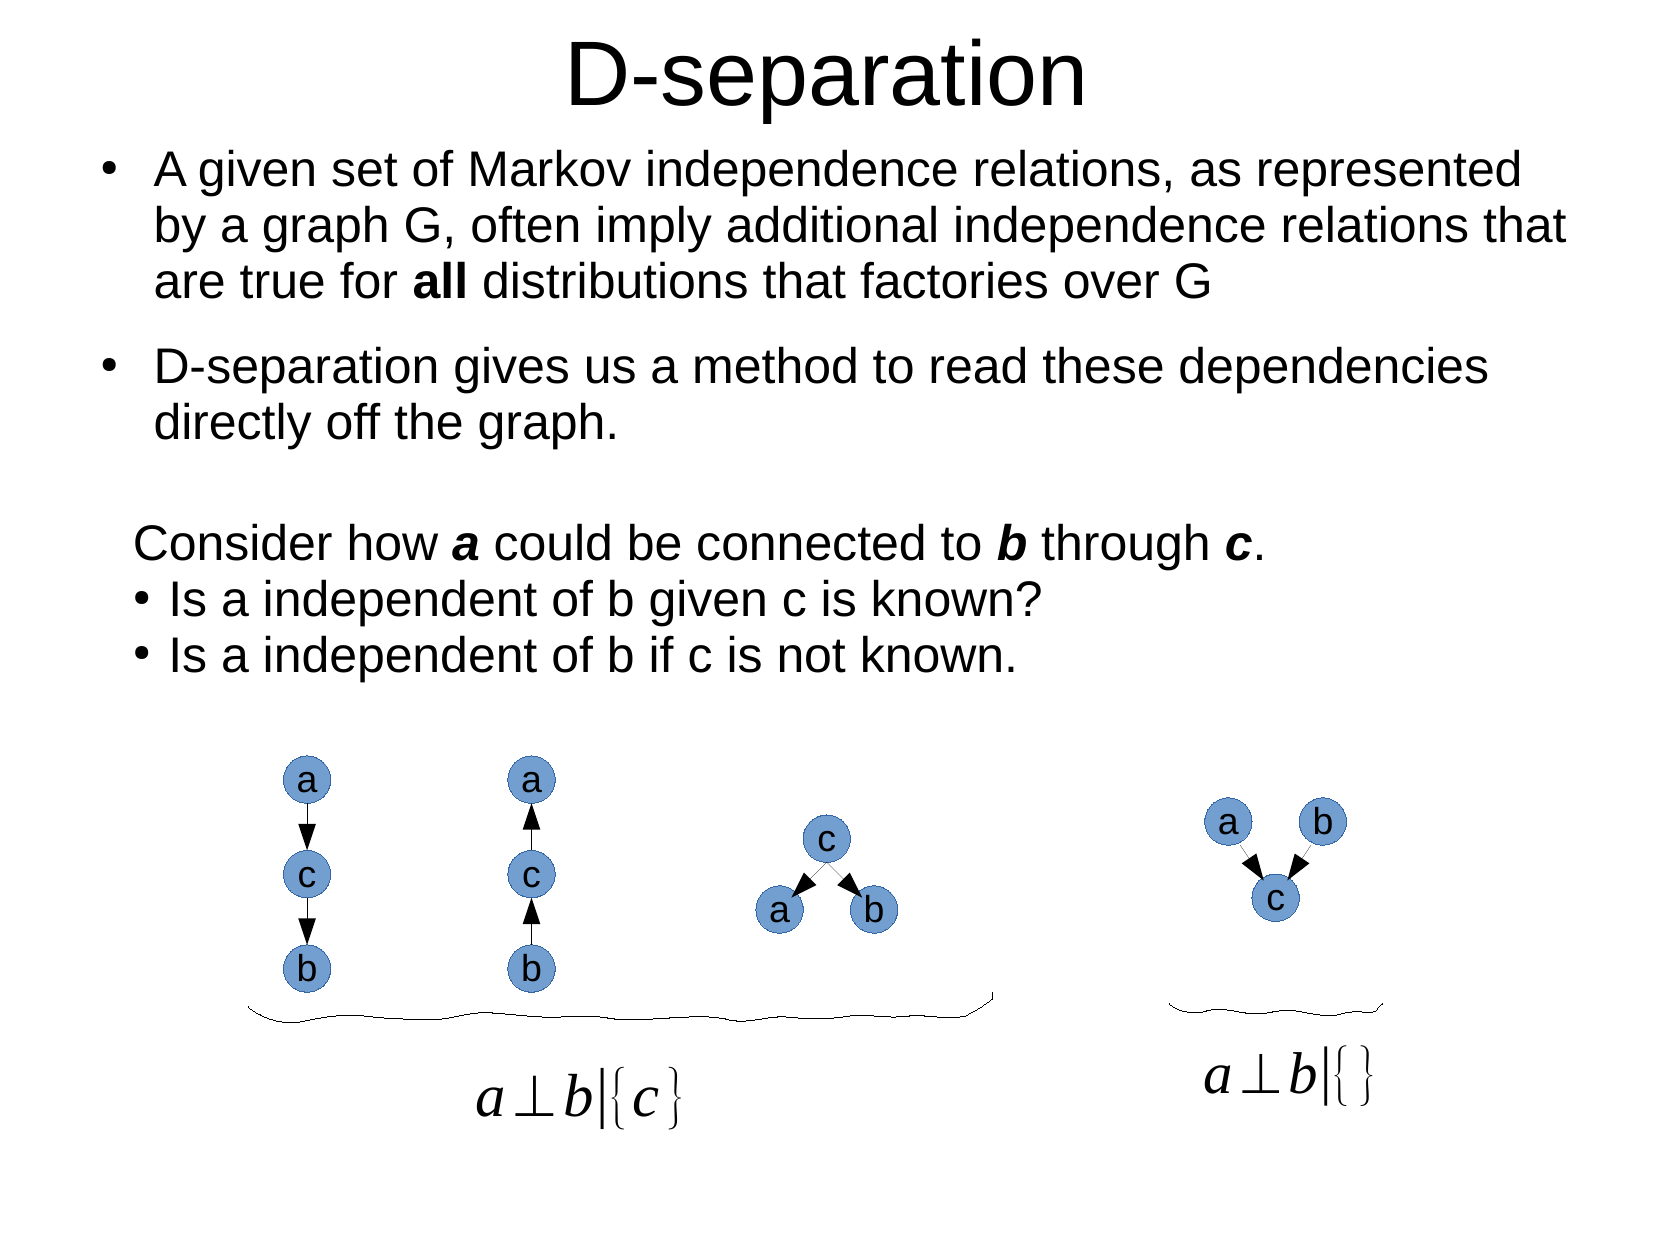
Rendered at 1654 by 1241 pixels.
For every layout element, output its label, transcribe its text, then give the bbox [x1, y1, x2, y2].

text_box c [283, 850, 331, 898]
text_box Consider how a could be connected to b through c. Is a independent of b given c is known? Is a independent of b if c is not known. [118, 507, 1595, 692]
text_box a [1204, 797, 1253, 846]
text_box c [803, 814, 851, 863]
text_box c [1251, 874, 1300, 922]
list A given set of Markov independence relations, as represented by a graph G, often imply additional independence relations that are true for all distributions that factories over G D-separation gives us a method to read these dependencies directly off the graph. [82, 141, 1571, 861]
chart [460, 1062, 704, 1134]
text_box a [283, 755, 331, 804]
text_box a [755, 885, 804, 934]
text_box c [507, 850, 556, 898]
title D-separation [82, 0, 1571, 141]
text_box b [507, 944, 556, 993]
text_box b [850, 885, 898, 934]
chart [1188, 1041, 1394, 1111]
text_box b [1299, 797, 1347, 846]
text_box a [507, 755, 556, 804]
text_box b [283, 944, 331, 993]
